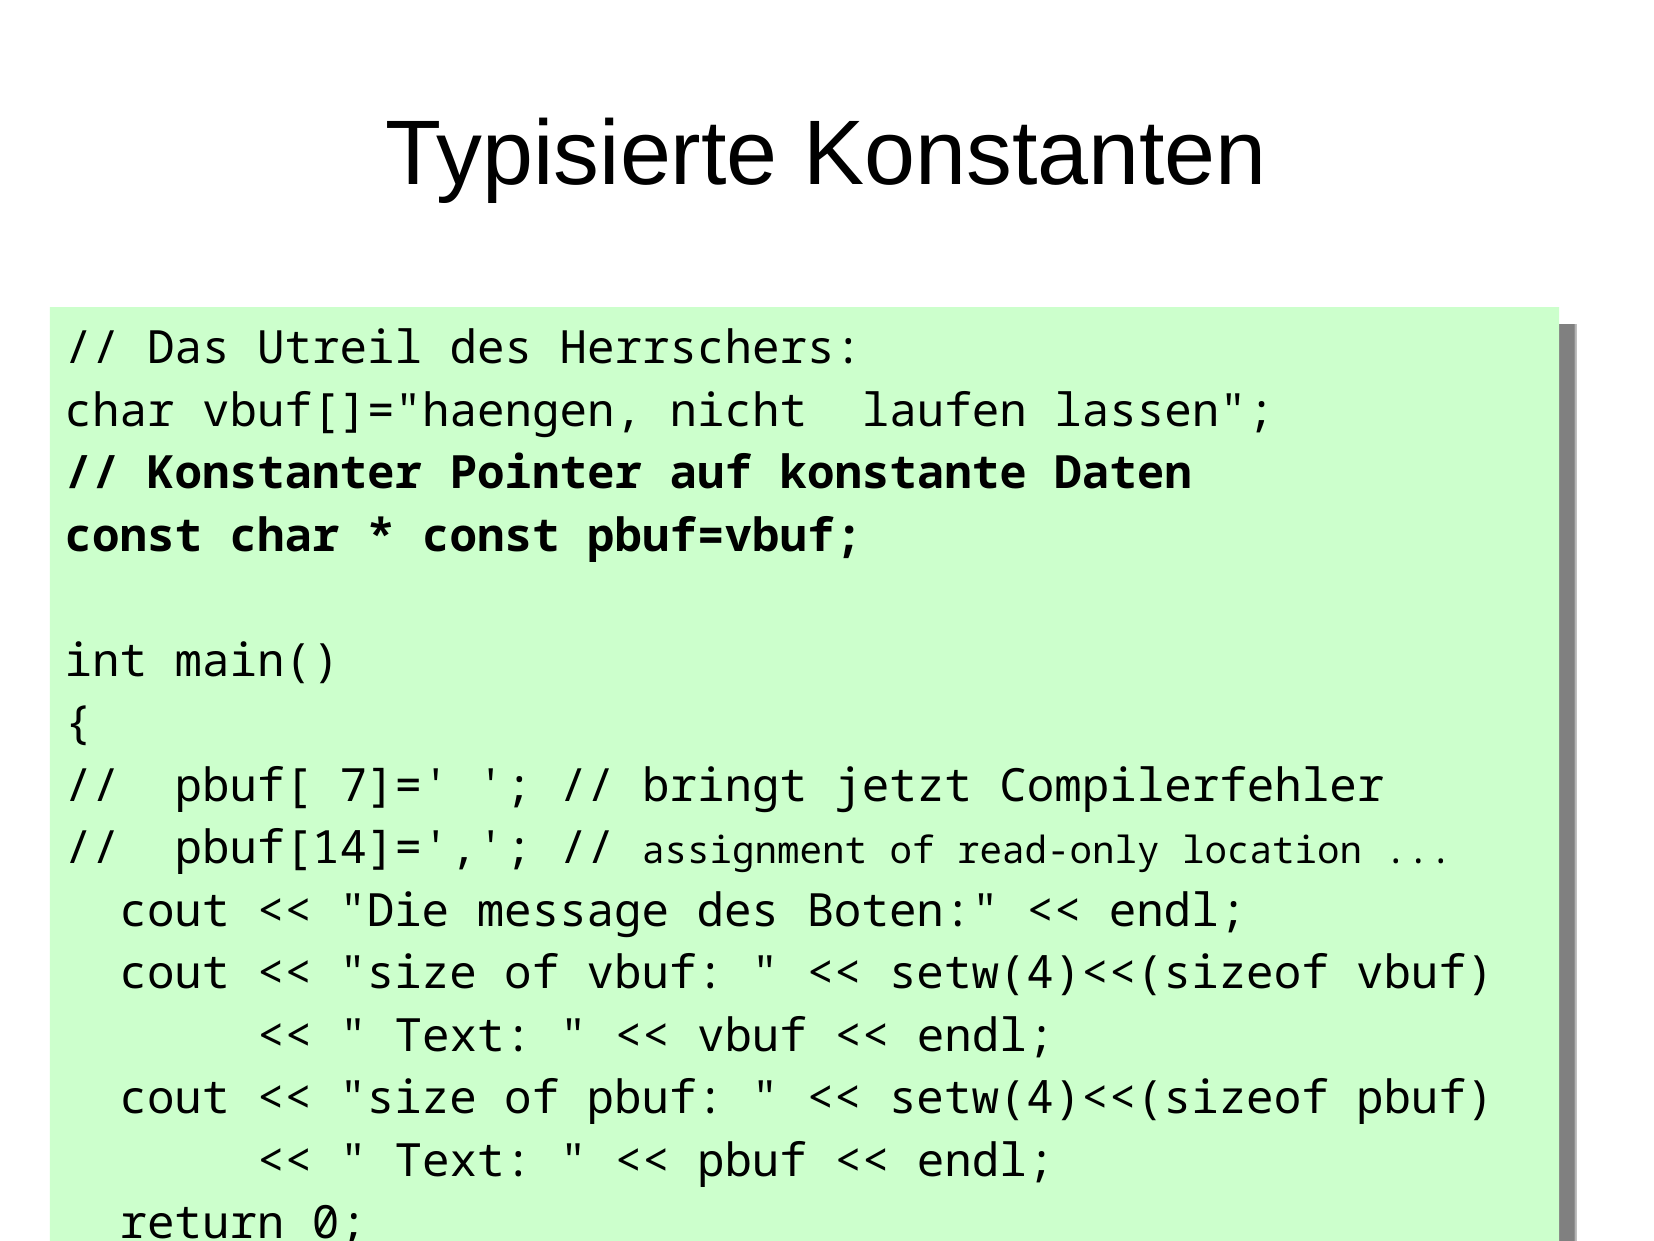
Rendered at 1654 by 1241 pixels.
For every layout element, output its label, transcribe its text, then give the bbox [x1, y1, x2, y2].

title Typisierte Konstanten [82, 49, 1571, 257]
text_box // Das Utreil des Herrschers: char vbuf[]="haengen, nicht laufen lassen"; // Konstanter Pointer auf konstante Daten const char * const pbuf=vbuf; int main() { // pbuf[ 7]=' '; // bringt jetzt Compilerfehler // pbuf[14]=','; // assignment of read-only location ... cout << "Die message des Boten:" << endl; cout << "size of vbuf: " << setw(4)<<(sizeof vbuf) << " Text: " << vbuf << endl; cout << "size of pbuf: " << setw(4)<<(sizeof pbuf) << " Text: " << pbuf << endl; return 0; [49, 307, 1560, 1125]
